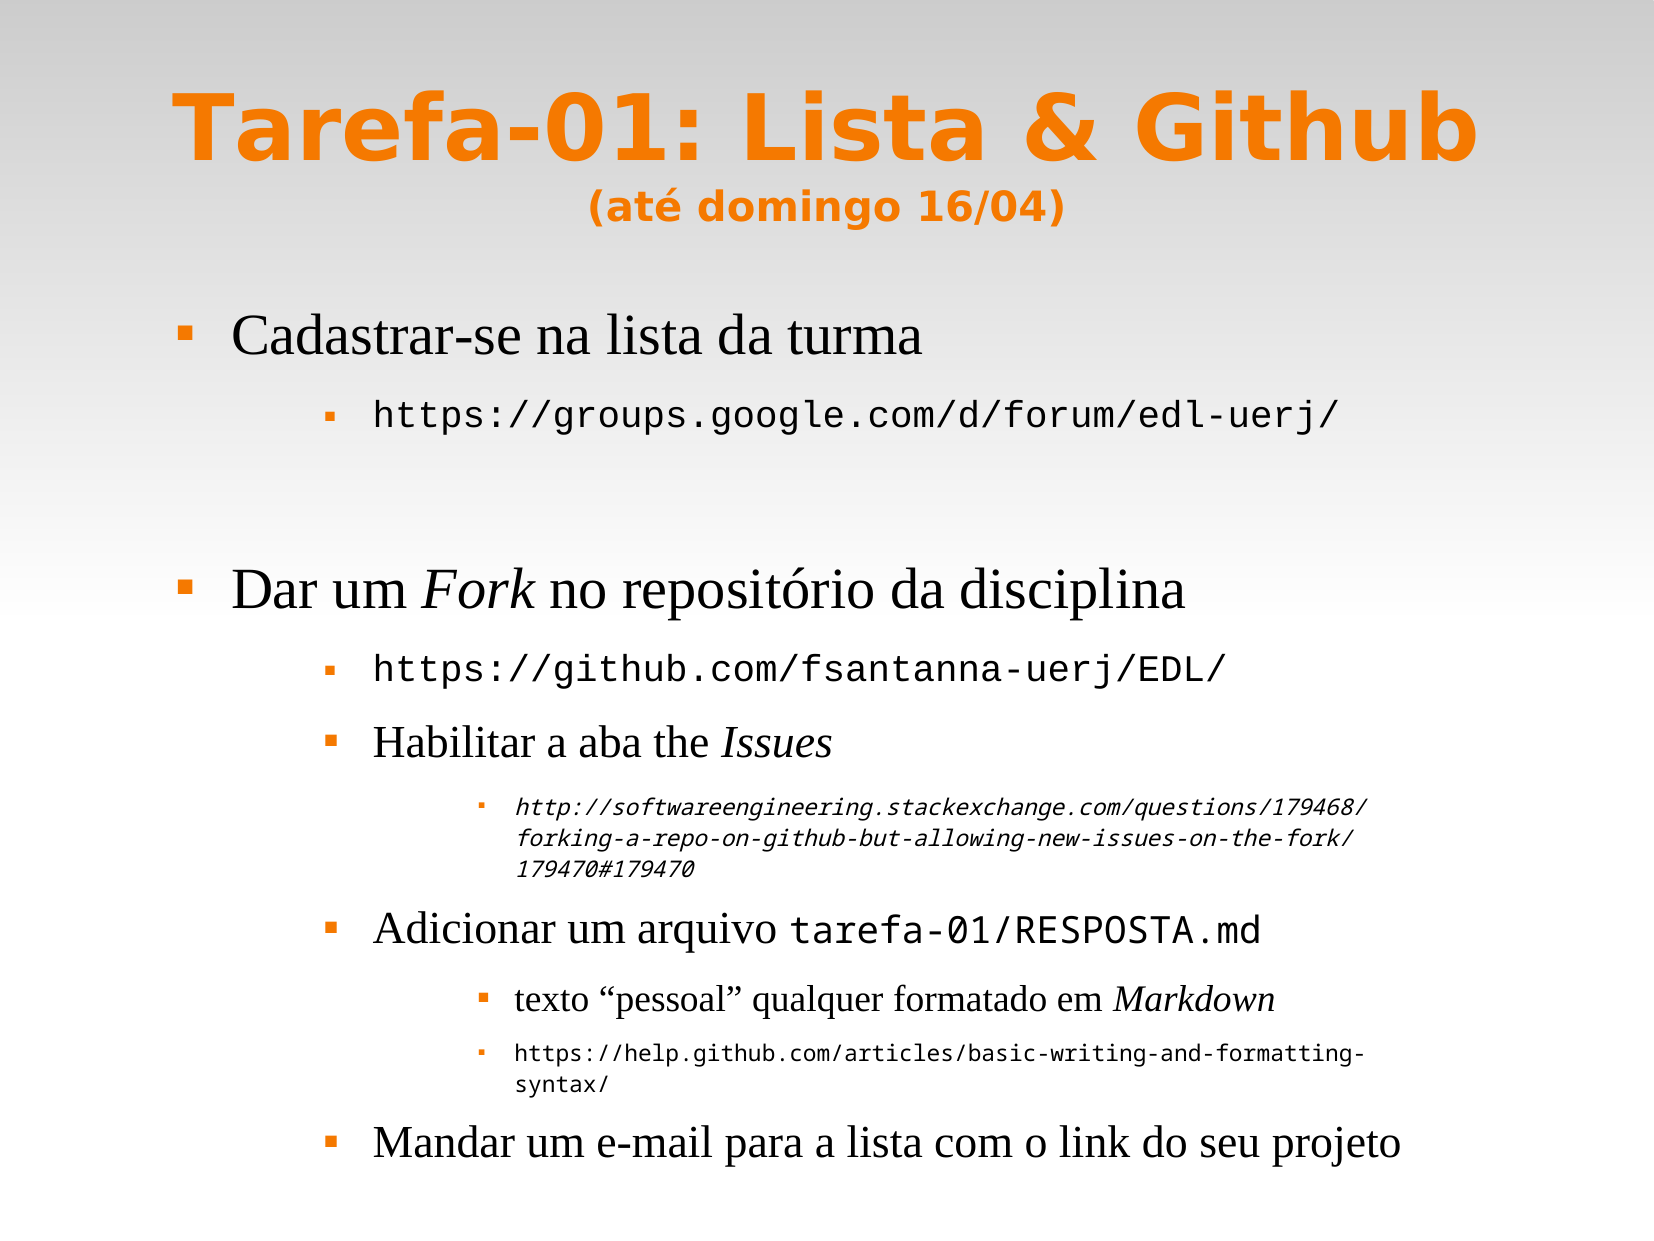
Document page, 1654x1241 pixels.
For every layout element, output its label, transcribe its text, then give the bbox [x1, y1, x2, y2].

title Tarefa-01: Lista & Github (até domingo 16/04) [82, 49, 1571, 257]
list Cadastrar-se na lista da turma https://groups.google.com/d/forum/edl-uerj/ Dar um Fork no repositório da disciplina https://github.com/fsantanna-uerj/EDL/ Habilitar a aba the Issues http://softwareengineering.stackexchange.com/questions/179468/forking-a-repo-on-github-but-allowing-new-issues-on-the-fork/179470#179470 Adicionar um arquivo tarefa-01/RESPOSTA.md texto “pessoal” qualquer formatado em Markdown https://help.github.com/articles/basic-writing-and-formatting-syntax/ Mandar um e-mail para a lista com o link do seu projeto [89, 302, 1463, 1153]
